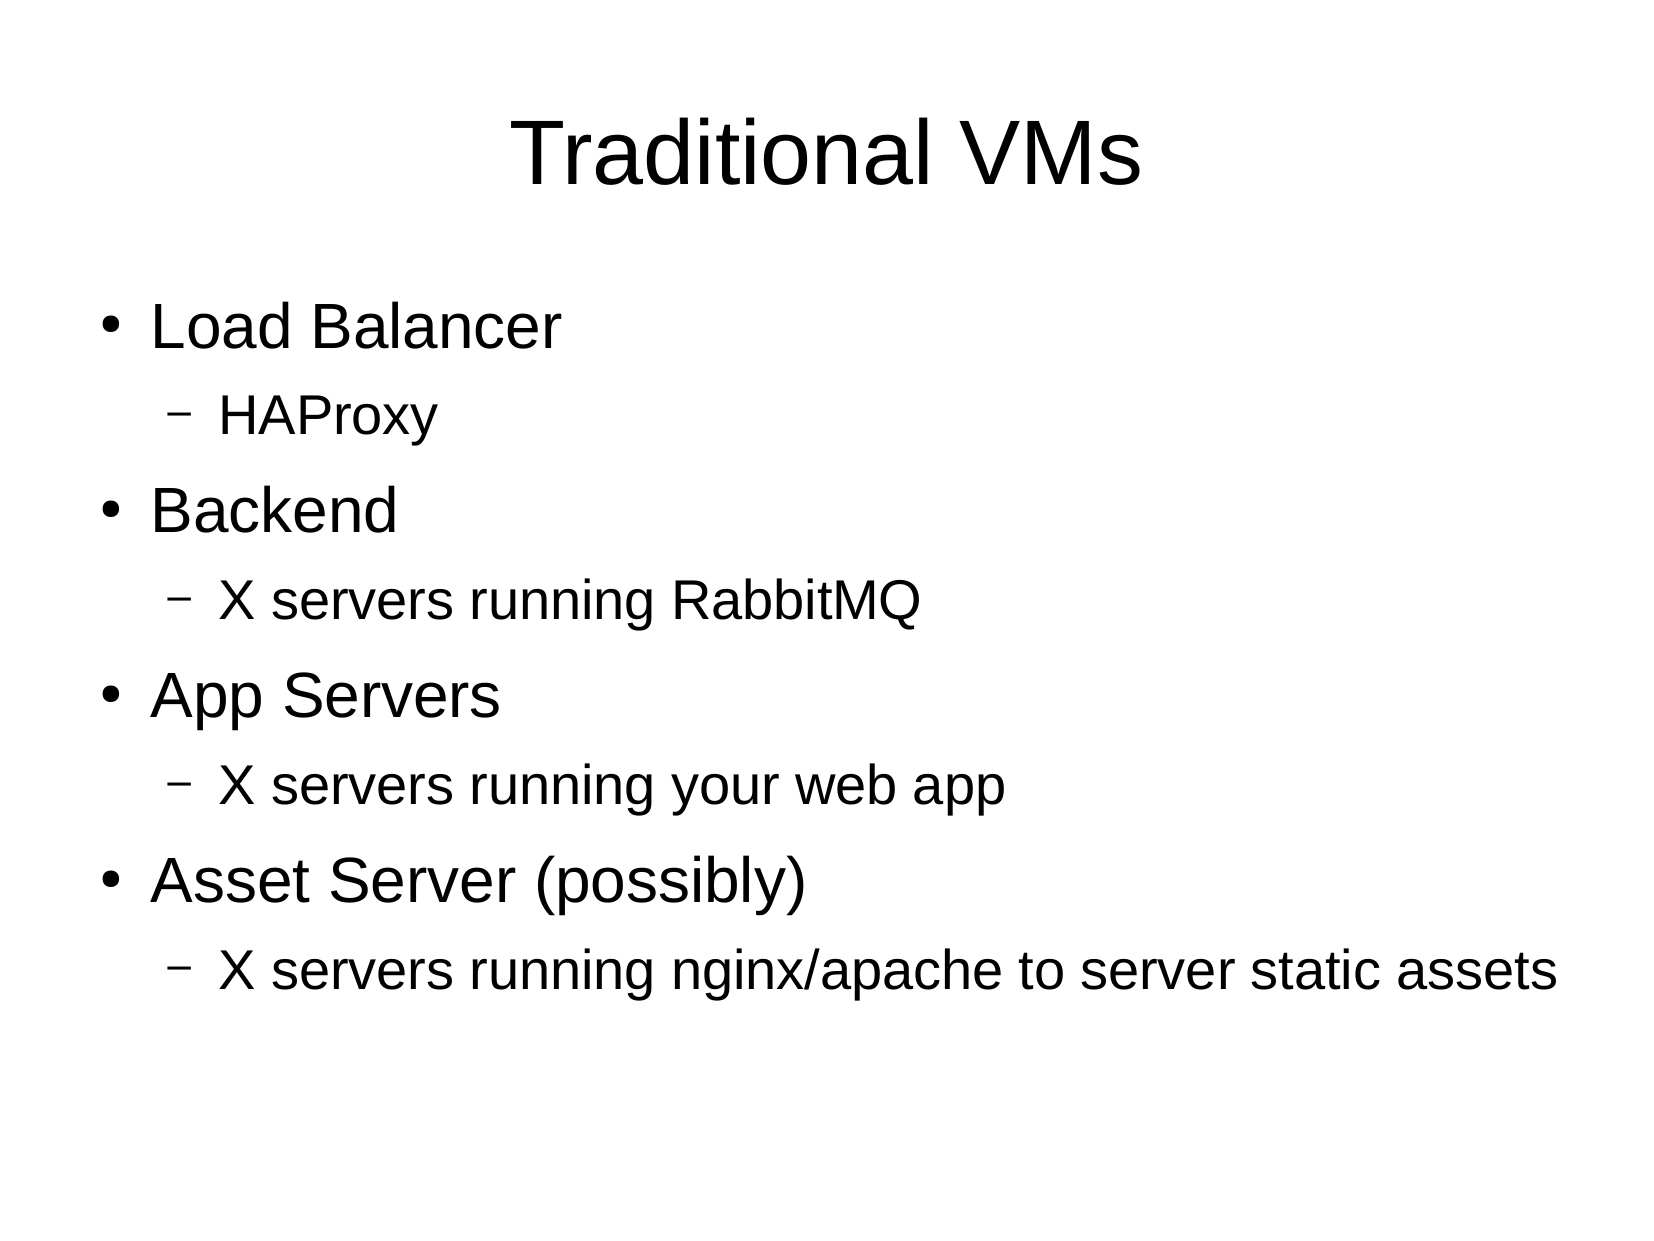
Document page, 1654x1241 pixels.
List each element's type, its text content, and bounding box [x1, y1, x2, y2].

list Load Balancer HAProxy Backend X servers running RabbitMQ App Servers X servers running your web app Asset Server (possibly) X servers running nginx/apache to server static assets [82, 290, 1571, 1010]
title Traditional VMs [82, 49, 1571, 257]
